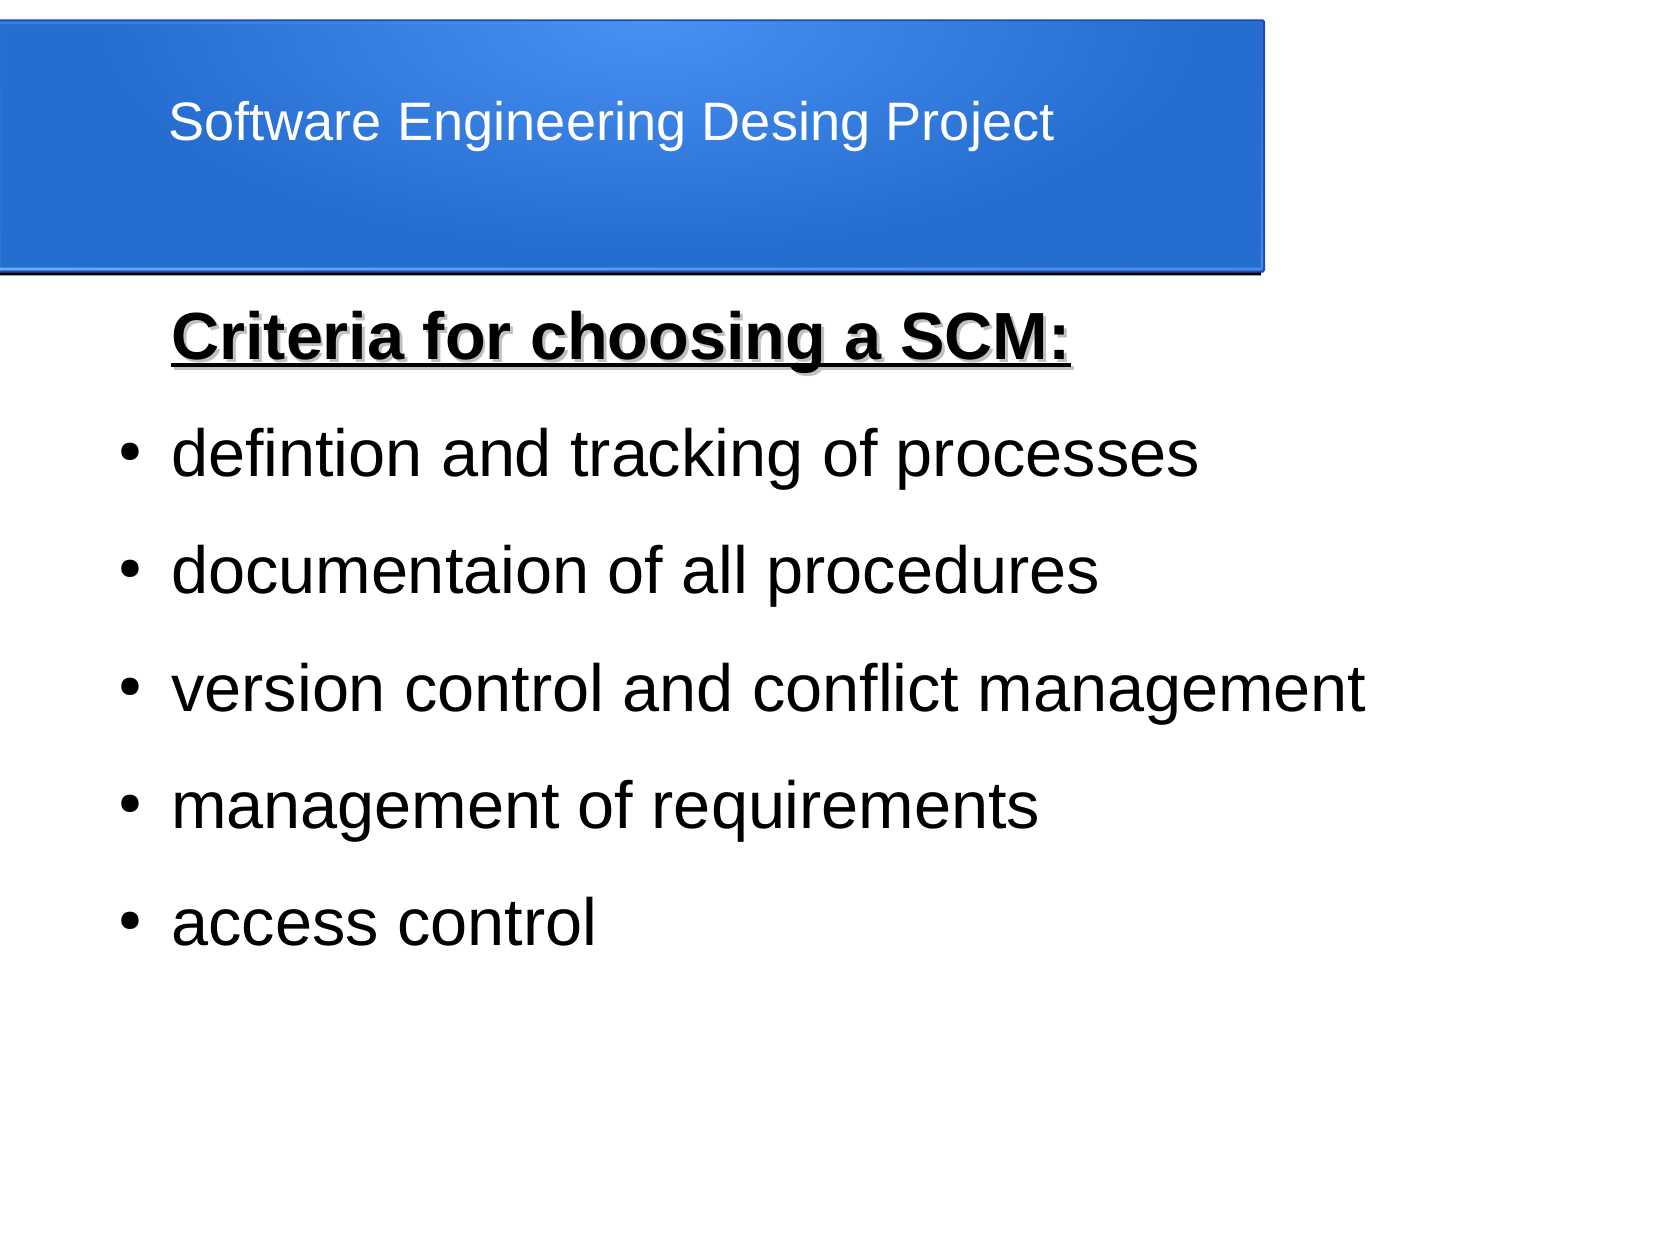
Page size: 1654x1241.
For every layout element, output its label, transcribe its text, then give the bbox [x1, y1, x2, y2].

text_box Software Engineering Desing Project [153, 83, 1071, 201]
list Criteria for choosing a SCM: defintion and tracking of processes documentaion of all procedures version control and conflict management management of requirements access control [82, 299, 1571, 1019]
